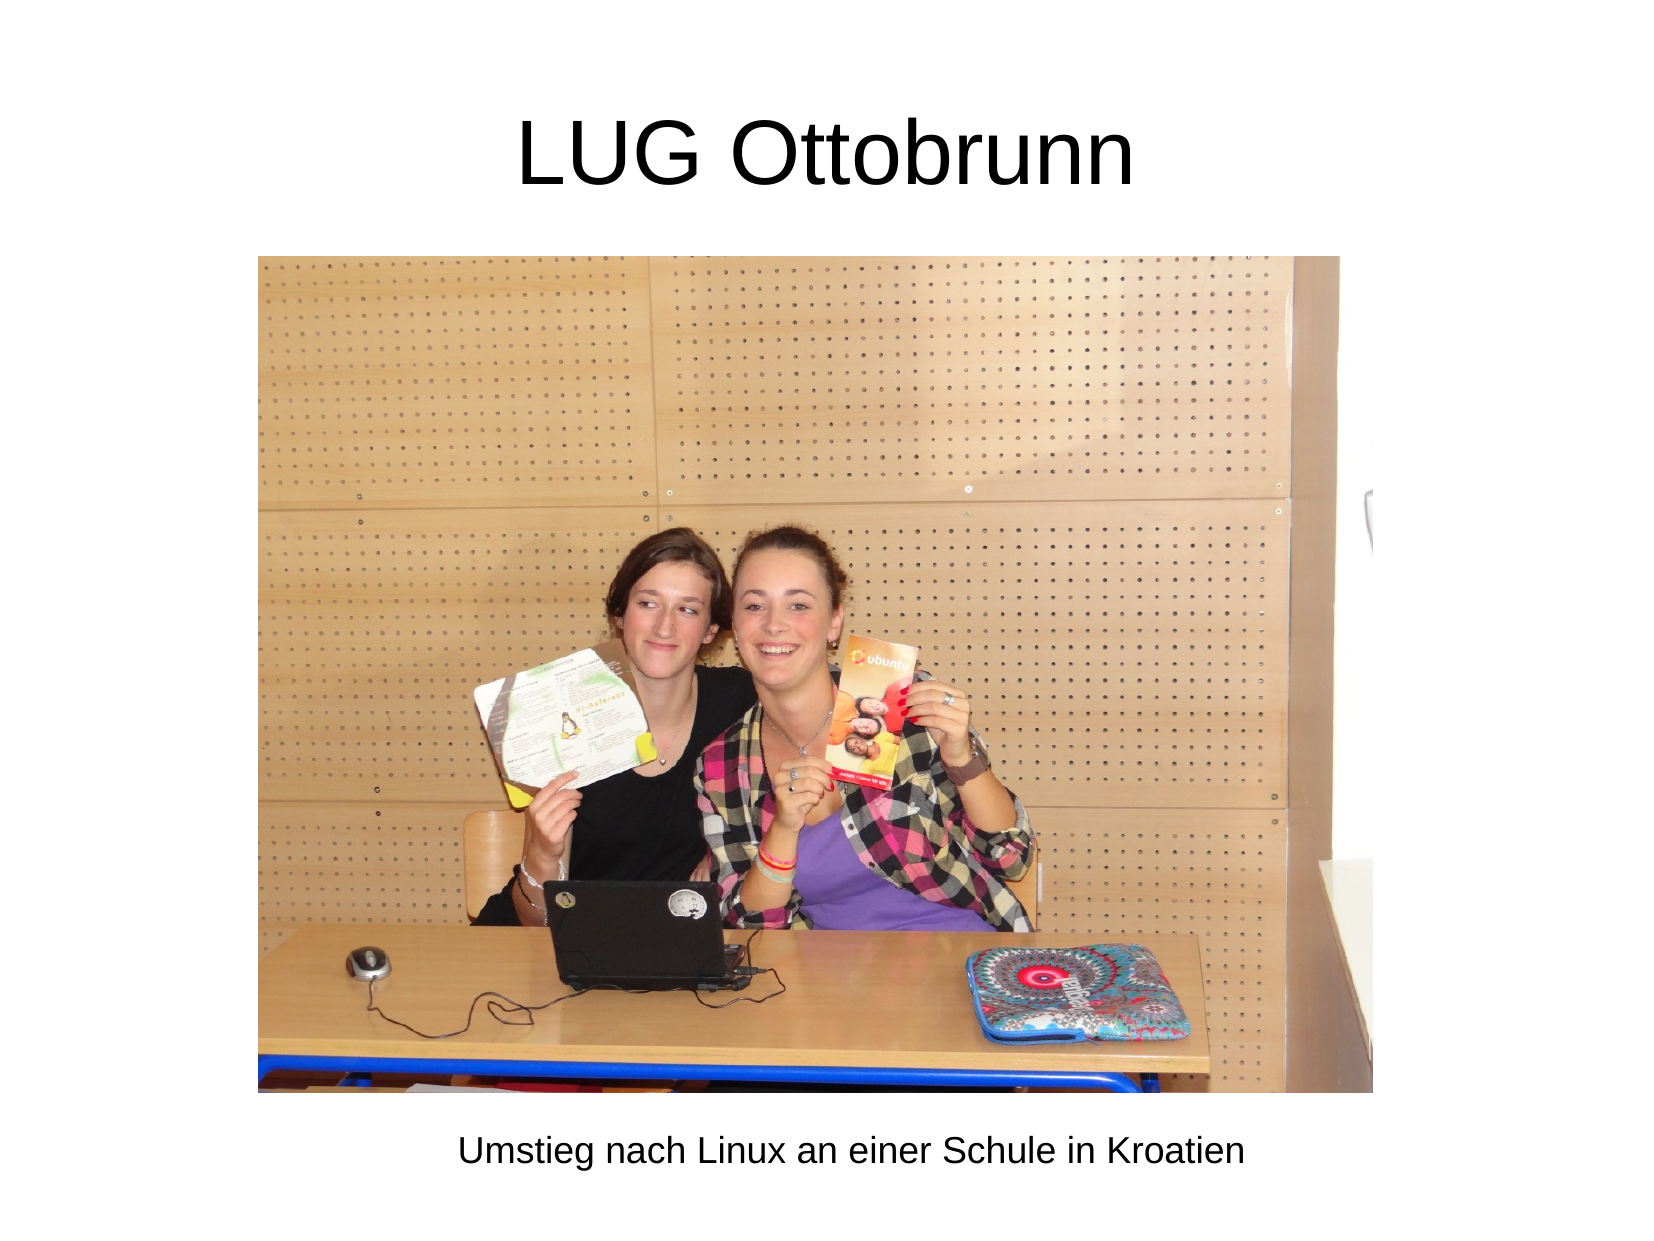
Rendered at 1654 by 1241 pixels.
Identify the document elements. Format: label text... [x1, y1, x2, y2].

title LUG Ottobrunn [82, 49, 1571, 257]
text_box Umstieg nach Linux an einer Schule in Kroatien [442, 1122, 1300, 1179]
picture [258, 256, 1373, 1093]
